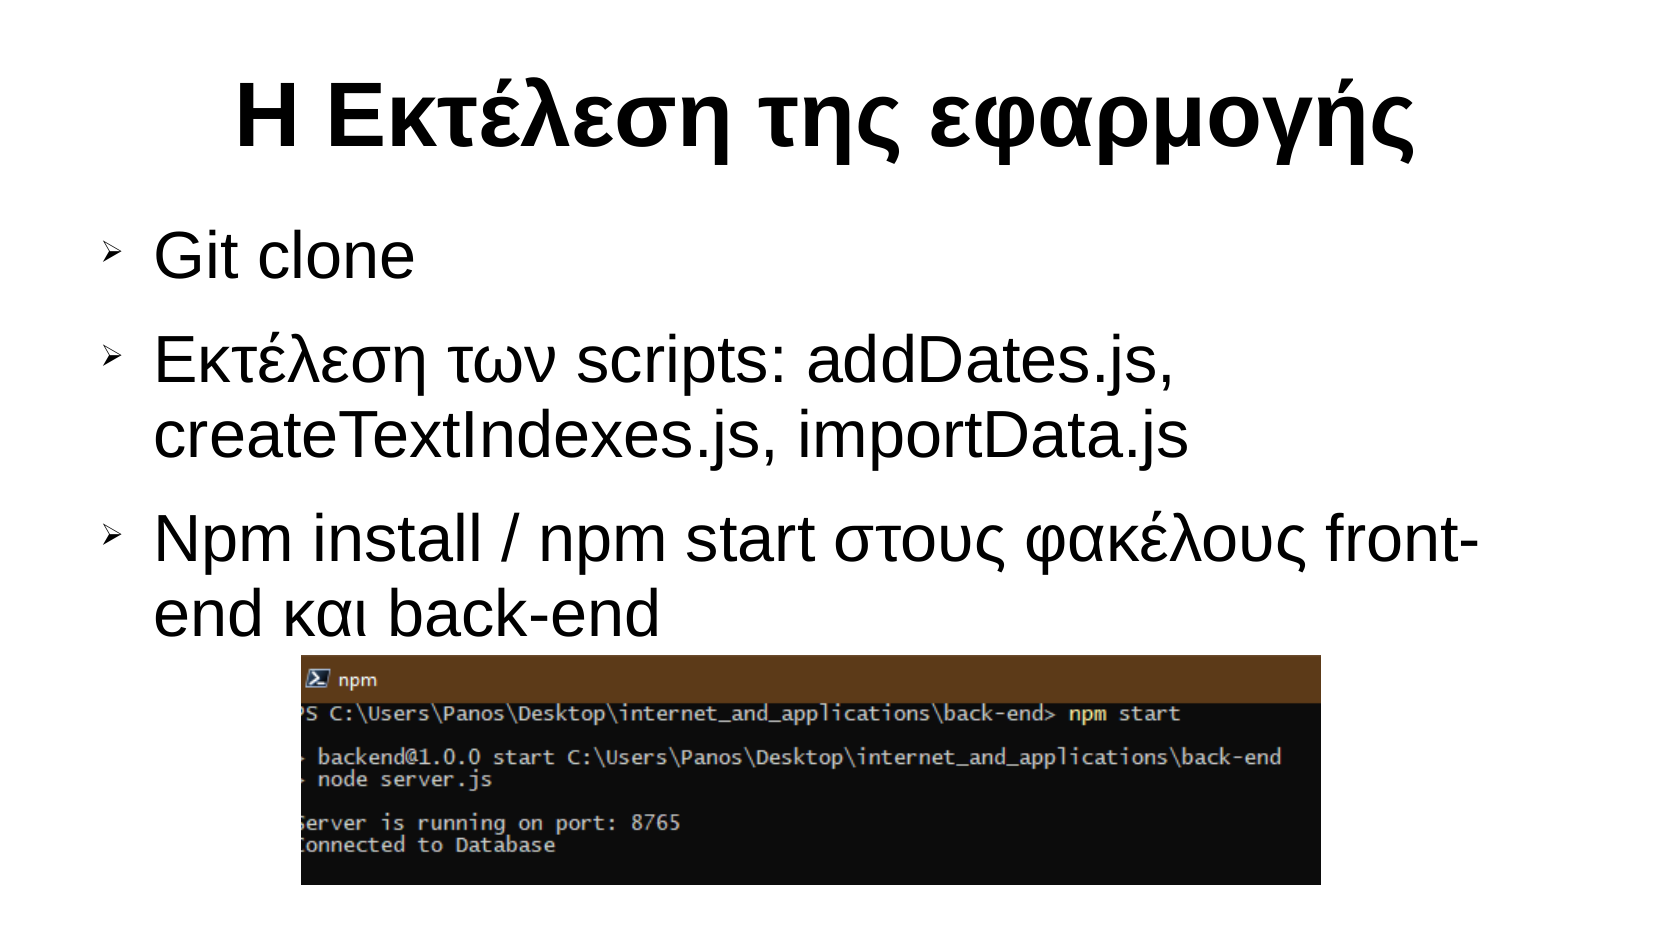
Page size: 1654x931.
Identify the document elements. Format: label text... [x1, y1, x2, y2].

picture [301, 655, 1321, 886]
list Git clone Εκτέλεση των scripts: addDates.js, createTextIndexes.js, importData.js Npm install / npm start στους φακέλους front-end και back-end [82, 217, 1571, 758]
title Η Εκτέλεση της εφαρμογής [82, 37, 1571, 193]
